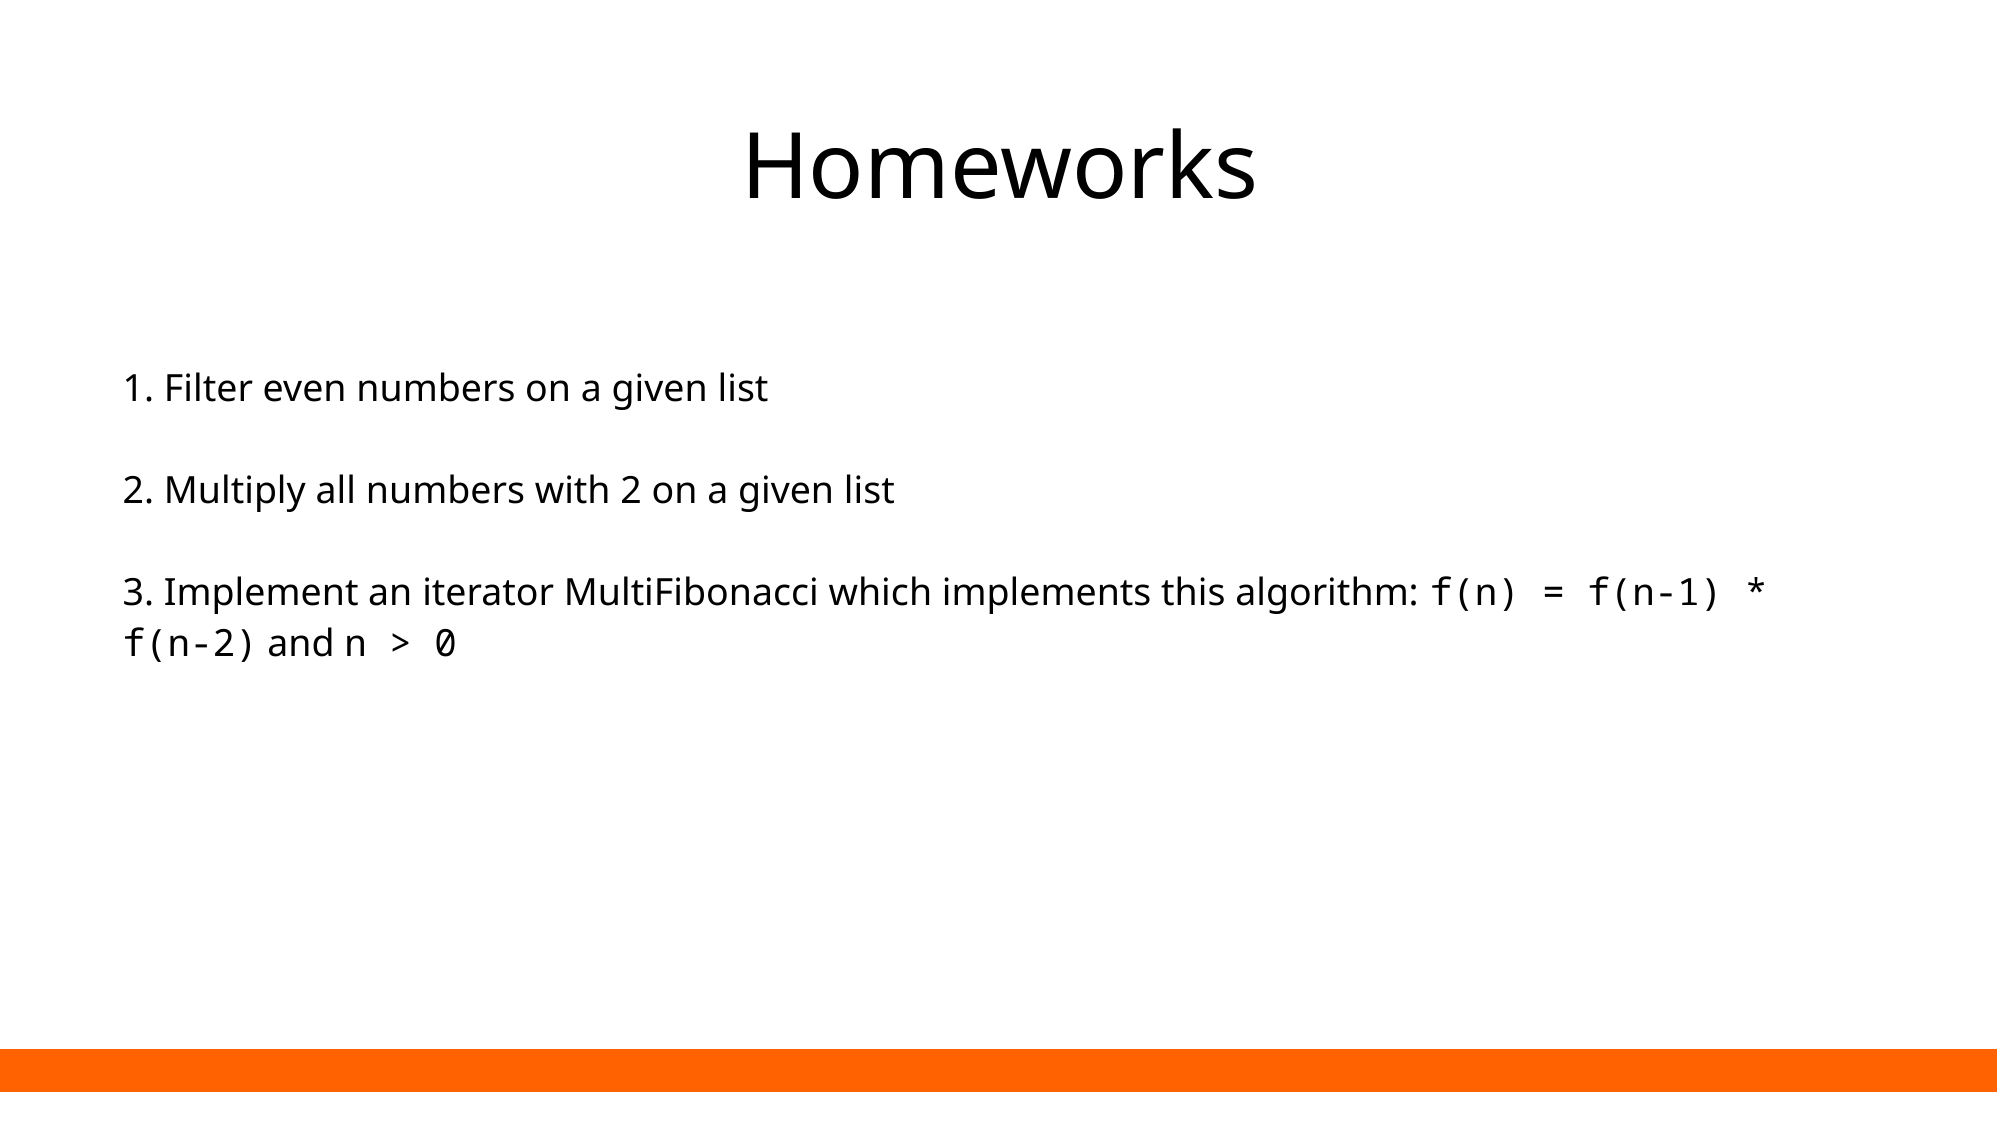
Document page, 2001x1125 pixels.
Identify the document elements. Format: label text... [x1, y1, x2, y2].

text_box [0, 1049, 1997, 1092]
title Homeworks [137, 59, 1863, 278]
text_box 1. Filter even numbers on a given list 2. Multiply all numbers with 2 on a given list 3. Implement an iterator MultiFibonacci which implements this algorithm: f(n) = f(n-1) * f(n-2) and n > 0 [107, 354, 1893, 790]
